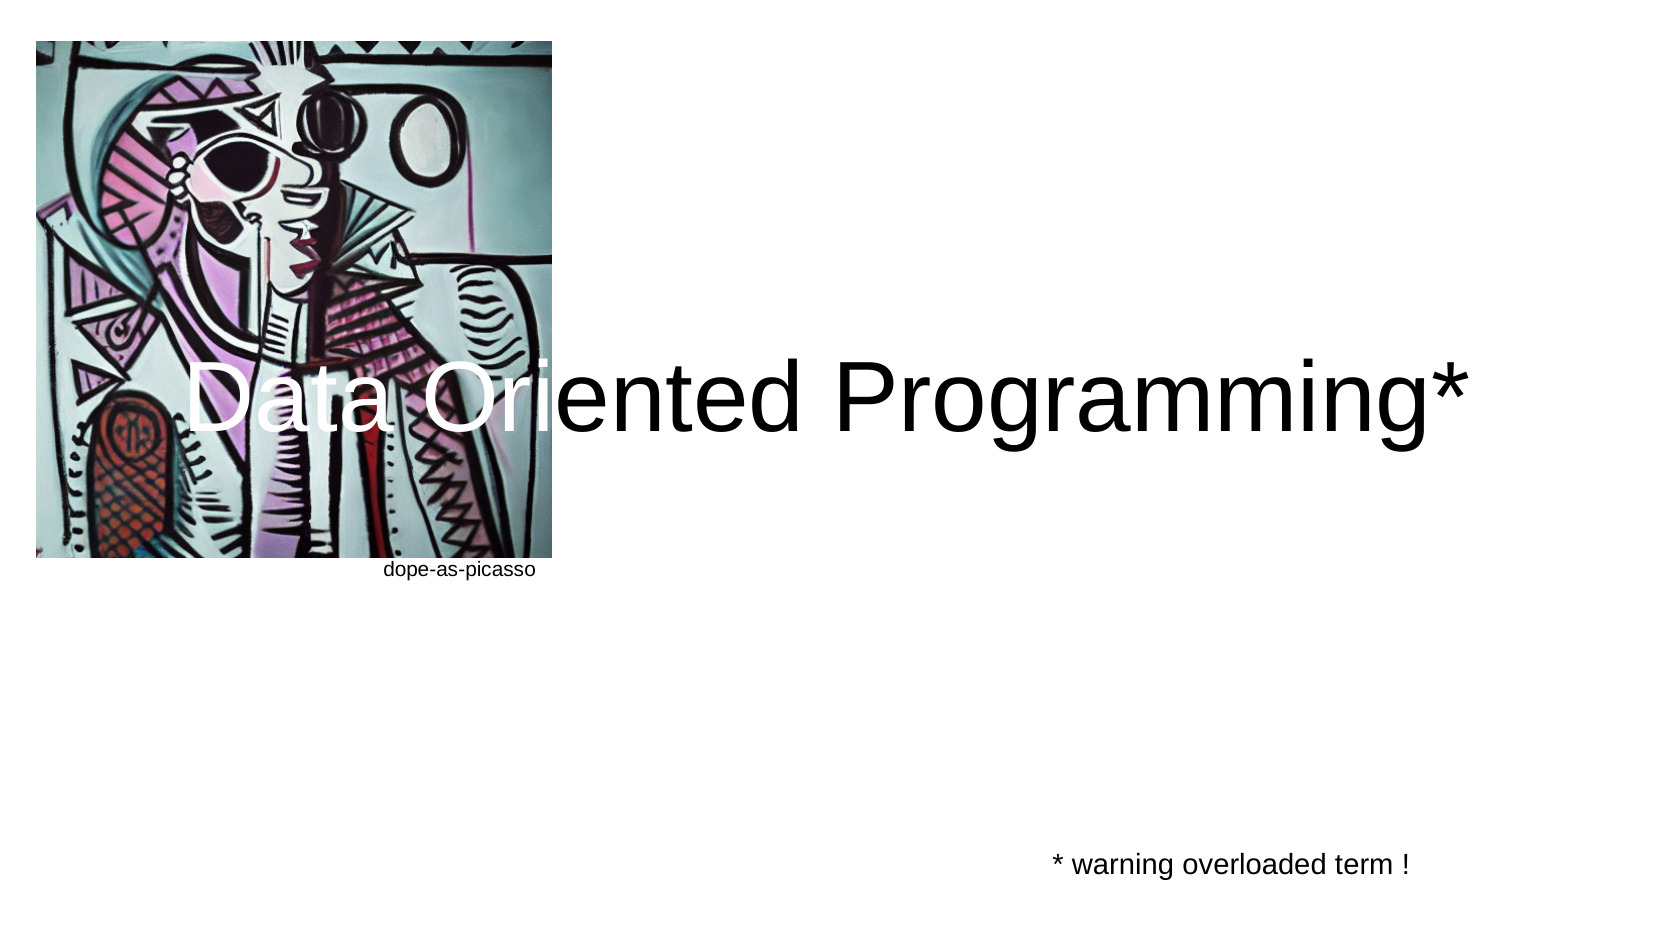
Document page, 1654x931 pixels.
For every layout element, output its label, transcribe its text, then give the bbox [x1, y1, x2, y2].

text_box * warning overloaded term ! [1037, 840, 1426, 889]
text_box dope-as-picasso [368, 550, 551, 589]
subtitle Data Oriented Programming* [82, 37, 1571, 757]
picture [36, 41, 82, 558]
